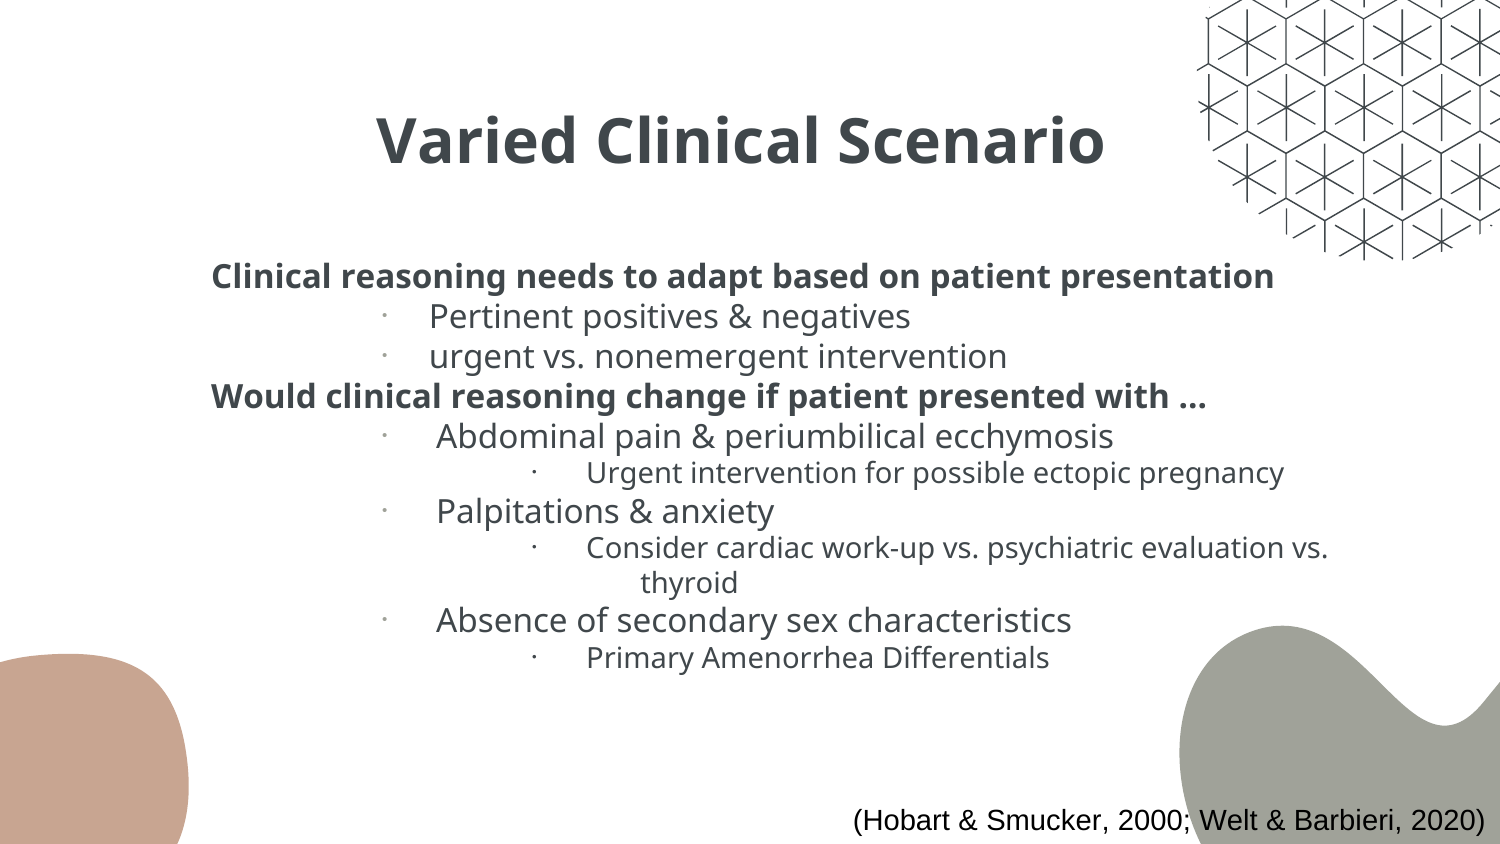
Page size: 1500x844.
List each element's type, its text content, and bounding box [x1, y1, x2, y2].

text_box (Hobart & Smucker, 2000; Welt & Barbieri, 2020) [837, 793, 1500, 844]
title Varied Clinical Scenario [116, 85, 1383, 175]
subtitle Clinical reasoning needs to adapt based on patient presentation Pertinent positives & negatives urgent vs. nonemergent intervention Would clinical reasoning change if patient presented with … Abdominal pain & periumbilical ecchymosis Urgent intervention for possible ectopic pregnancy Palpitations & anxiety Consider cardiac work-up vs. psychiatric evaluation vs. thyroid Absence of secondary sex characteristics Primary Amenorrhea Differentials [175, 240, 1442, 679]
